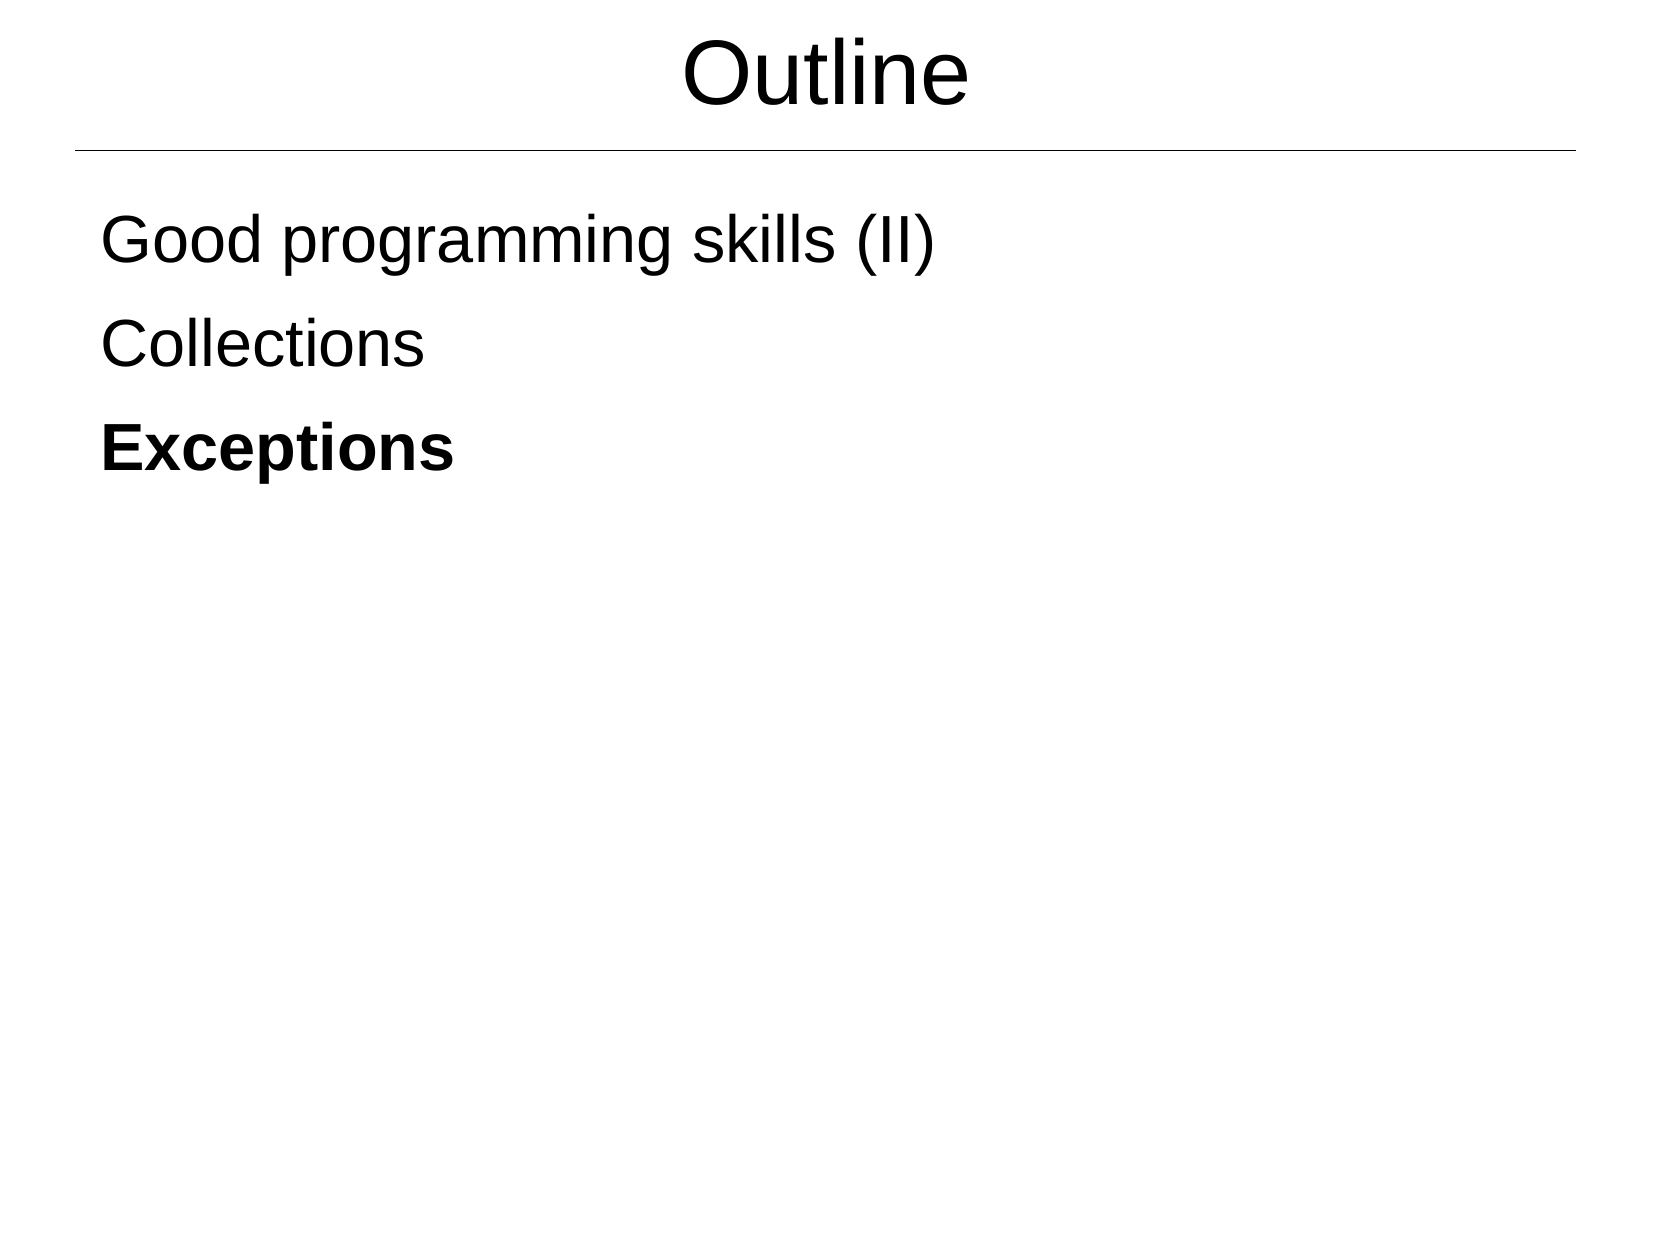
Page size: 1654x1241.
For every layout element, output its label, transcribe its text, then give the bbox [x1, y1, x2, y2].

list Good programming skills (II) Collections Exceptions [82, 201, 1571, 1006]
title Outline [82, 3, 1571, 143]
